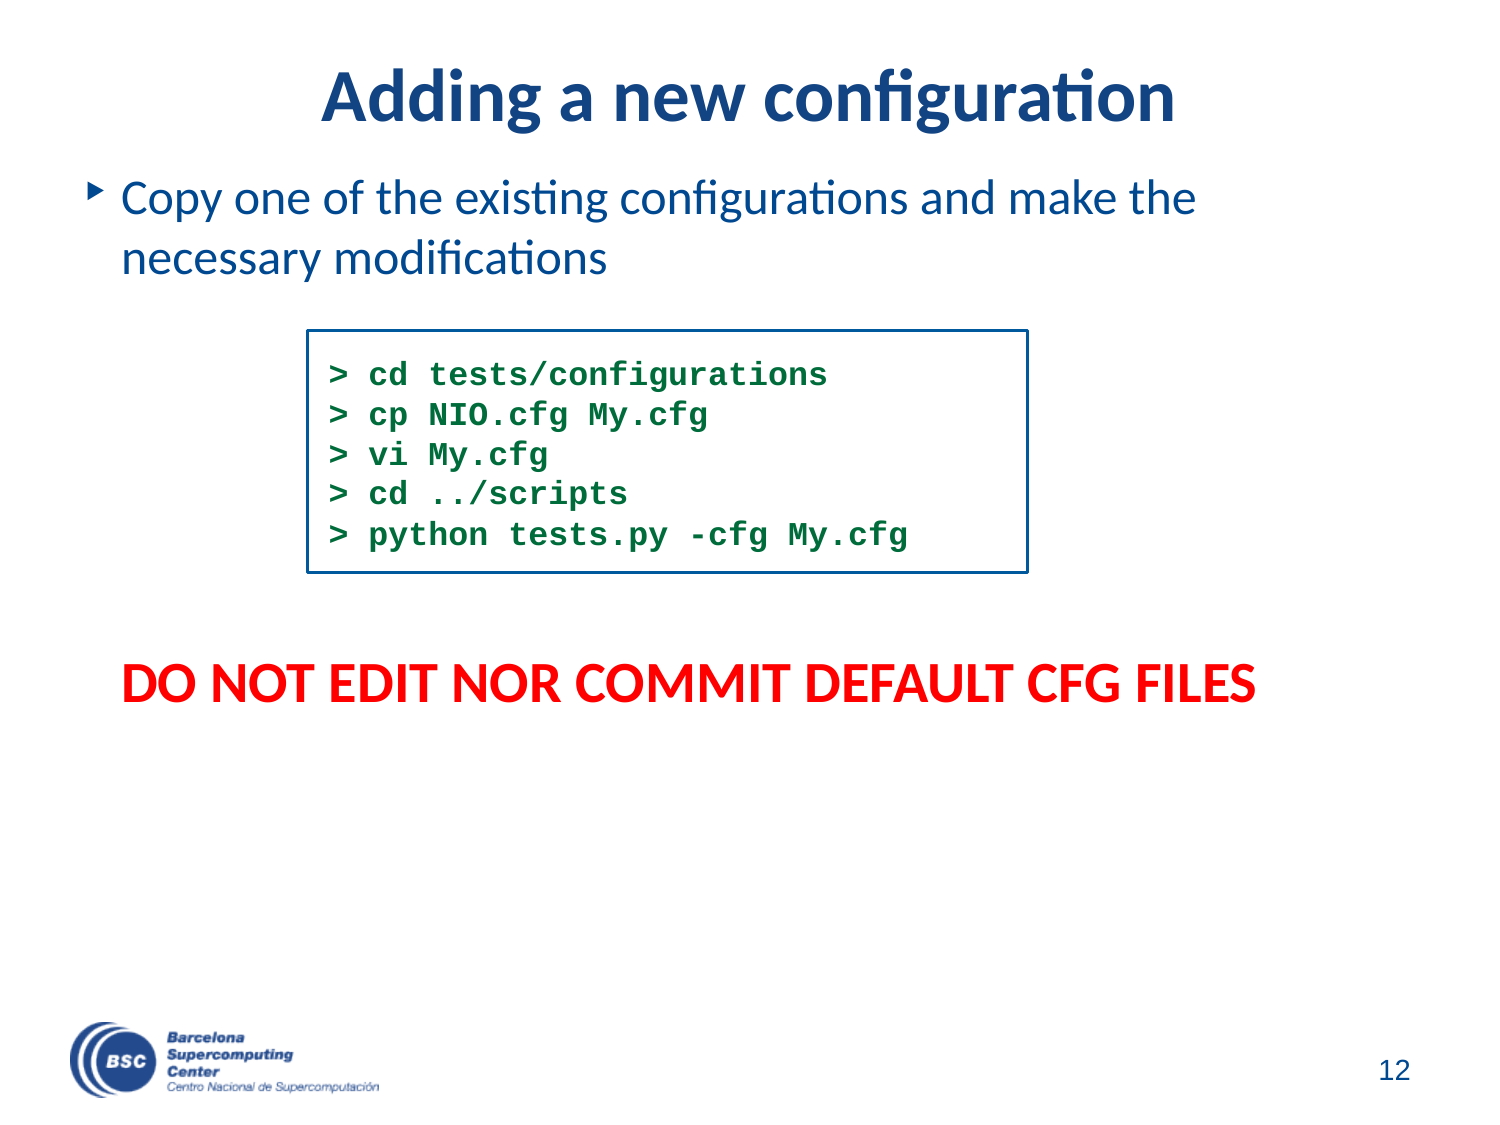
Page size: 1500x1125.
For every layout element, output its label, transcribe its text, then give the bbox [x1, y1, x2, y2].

text_box Copy one of the existing configurations and make the necessary modifications DO NOT EDIT NOR COMMIT DEFAULT CFG FILES [70, 112, 1394, 352]
picture [70, 1022, 379, 1098]
text_box > cd tests/configurations > cp NIO.cfg My.cfg > vi My.cfg > cd ../scripts > python tests.py -cfg My.cfg [307, 352, 1028, 573]
text_box Adding a new configuration [0, 39, 1500, 154]
text_box <number> [1363, 1046, 1500, 1094]
